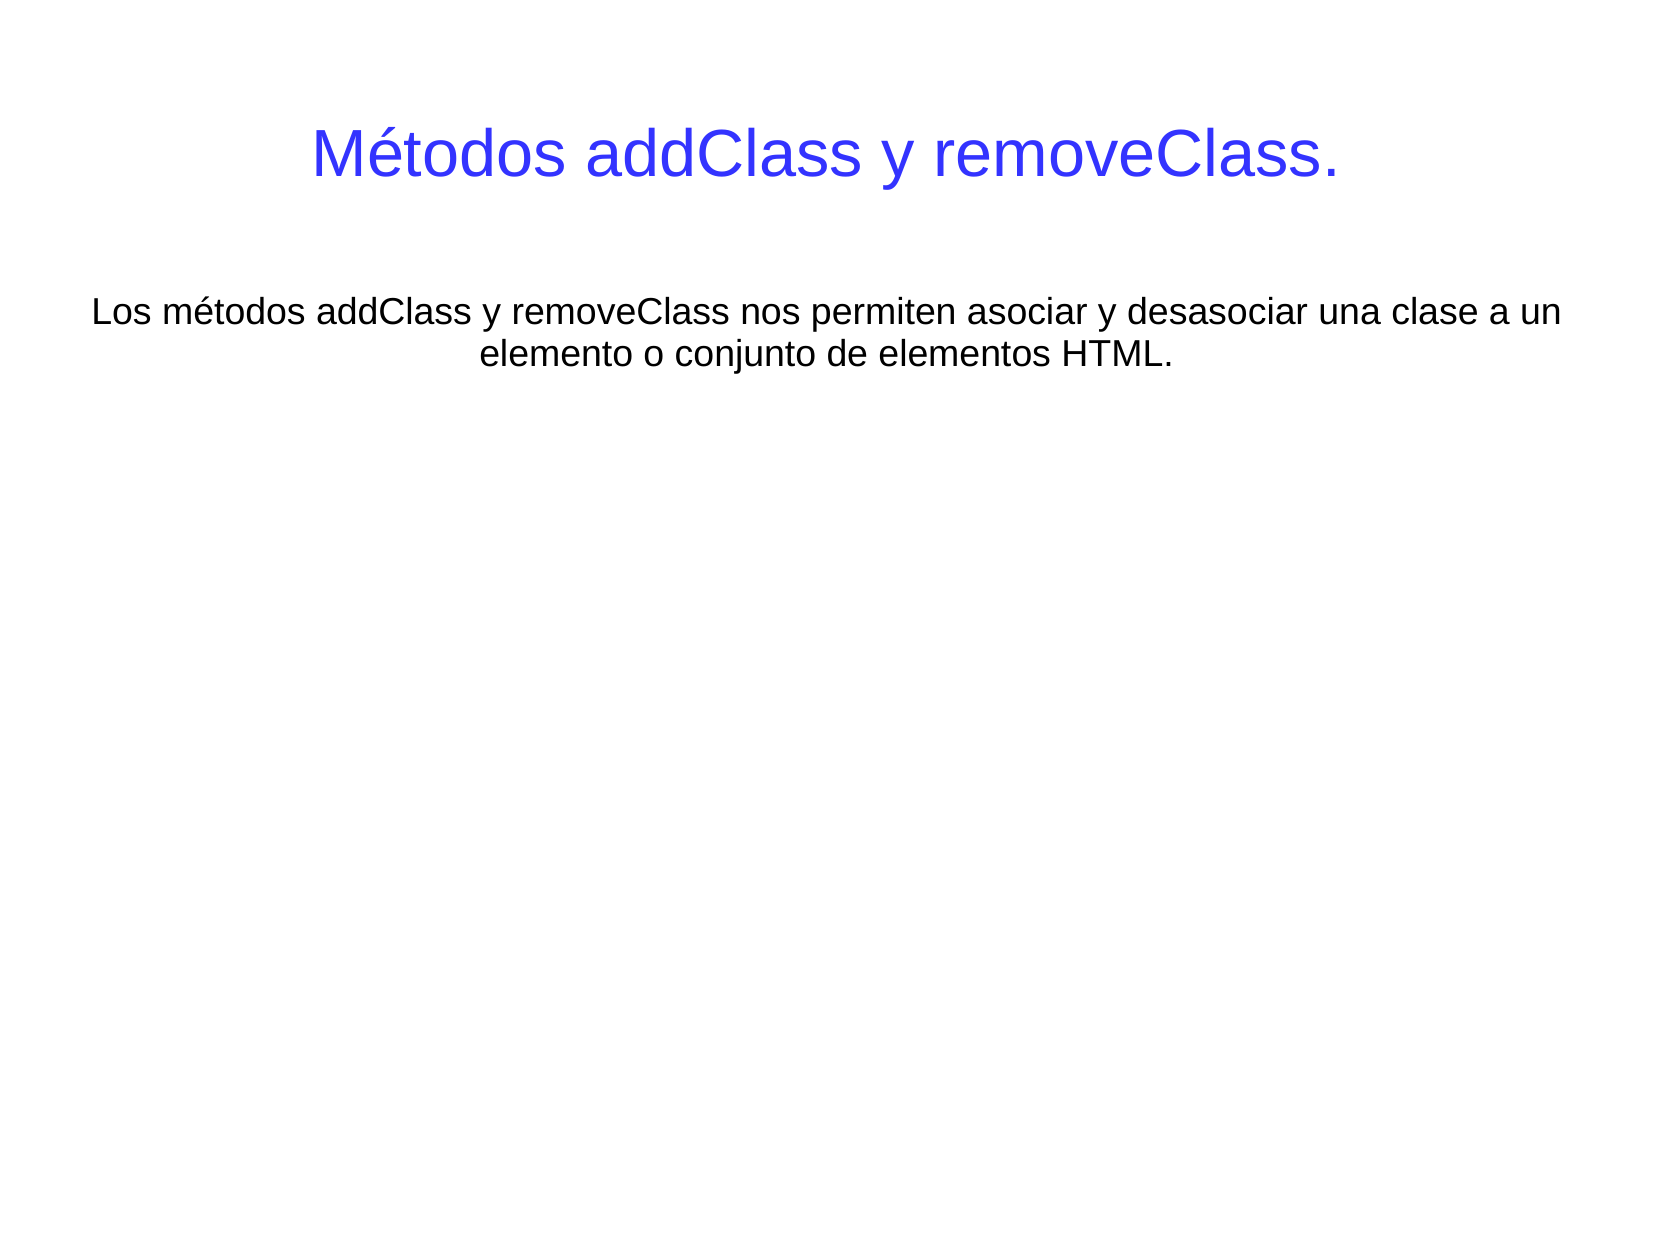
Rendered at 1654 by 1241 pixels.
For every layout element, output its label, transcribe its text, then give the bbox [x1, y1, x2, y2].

title Métodos addClass y removeClass. [82, 49, 1571, 257]
list Los métodos addClass y removeClass nos permiten asociar y desasociar una clase a un elemento o conjunto de elementos HTML. [82, 290, 1571, 1010]
